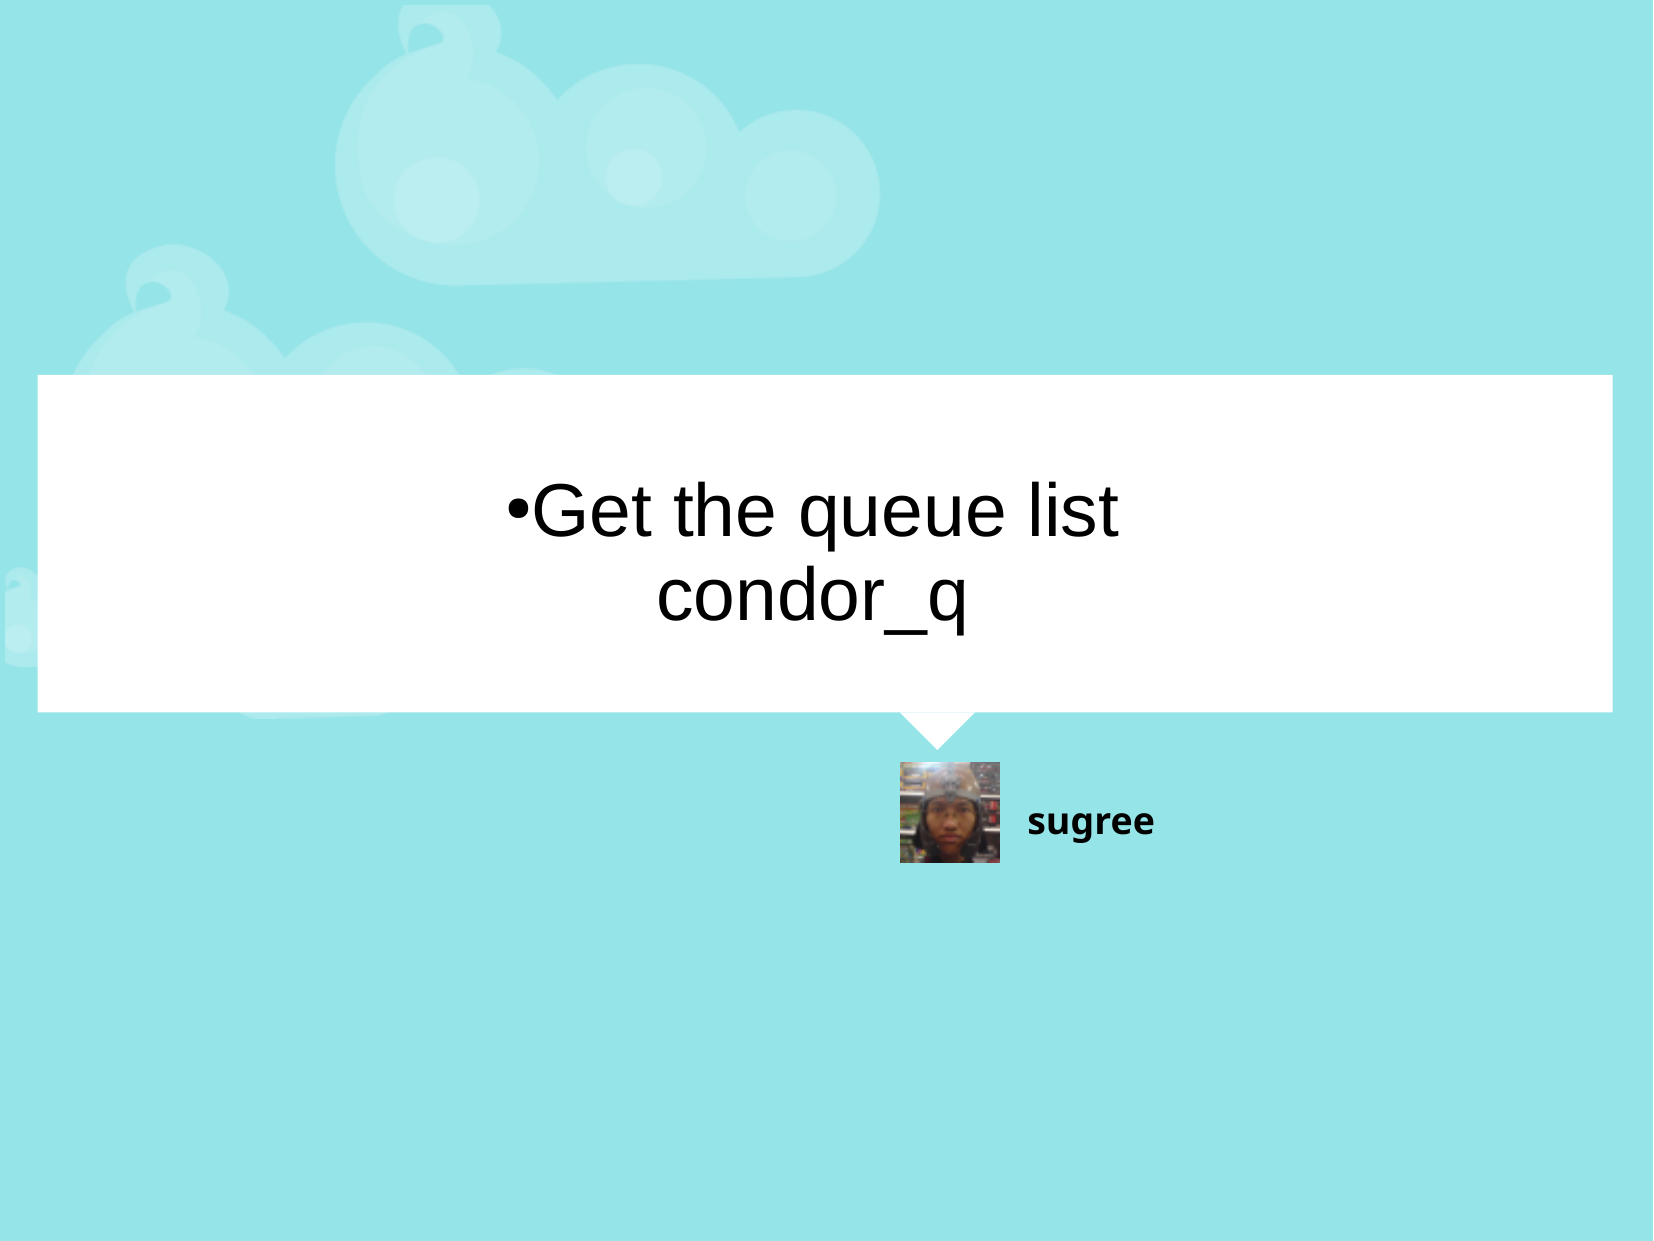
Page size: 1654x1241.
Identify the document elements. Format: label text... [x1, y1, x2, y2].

title Get the queue list condor_q [49, 400, 1576, 706]
picture [5, 5, 894, 719]
picture [900, 762, 1000, 863]
